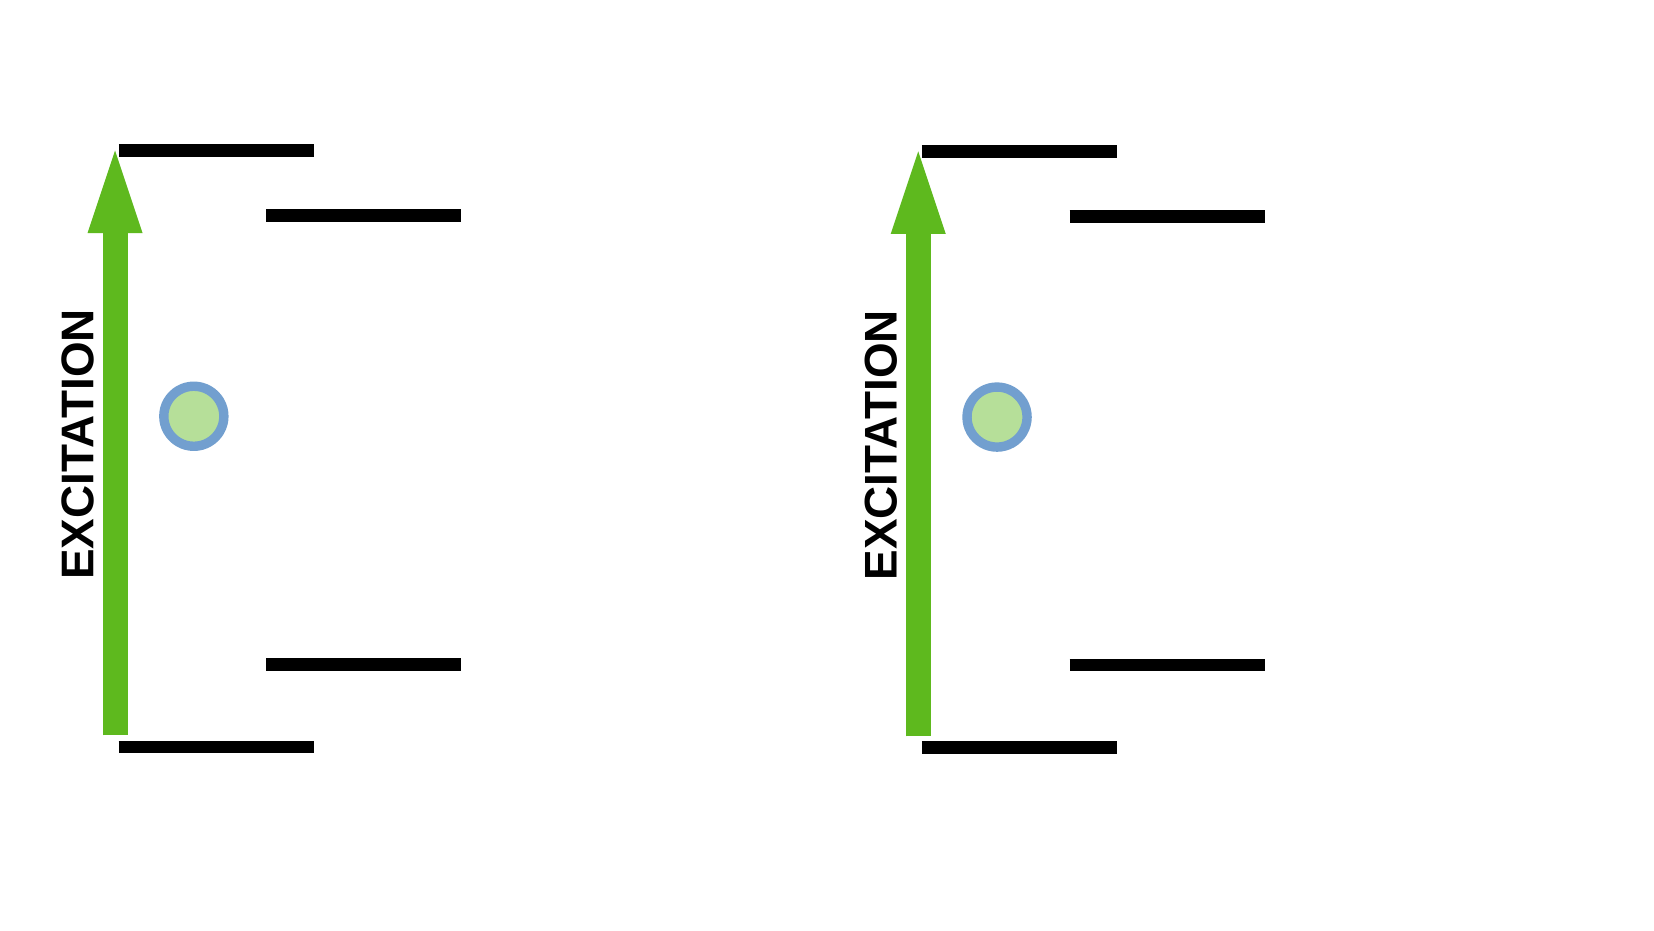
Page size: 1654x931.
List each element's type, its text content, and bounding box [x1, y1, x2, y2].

text_box EXCITATION [847, 190, 914, 701]
text_box EXCITATION [44, 189, 111, 700]
text_box [163, 386, 224, 447]
text_box [967, 387, 1028, 448]
